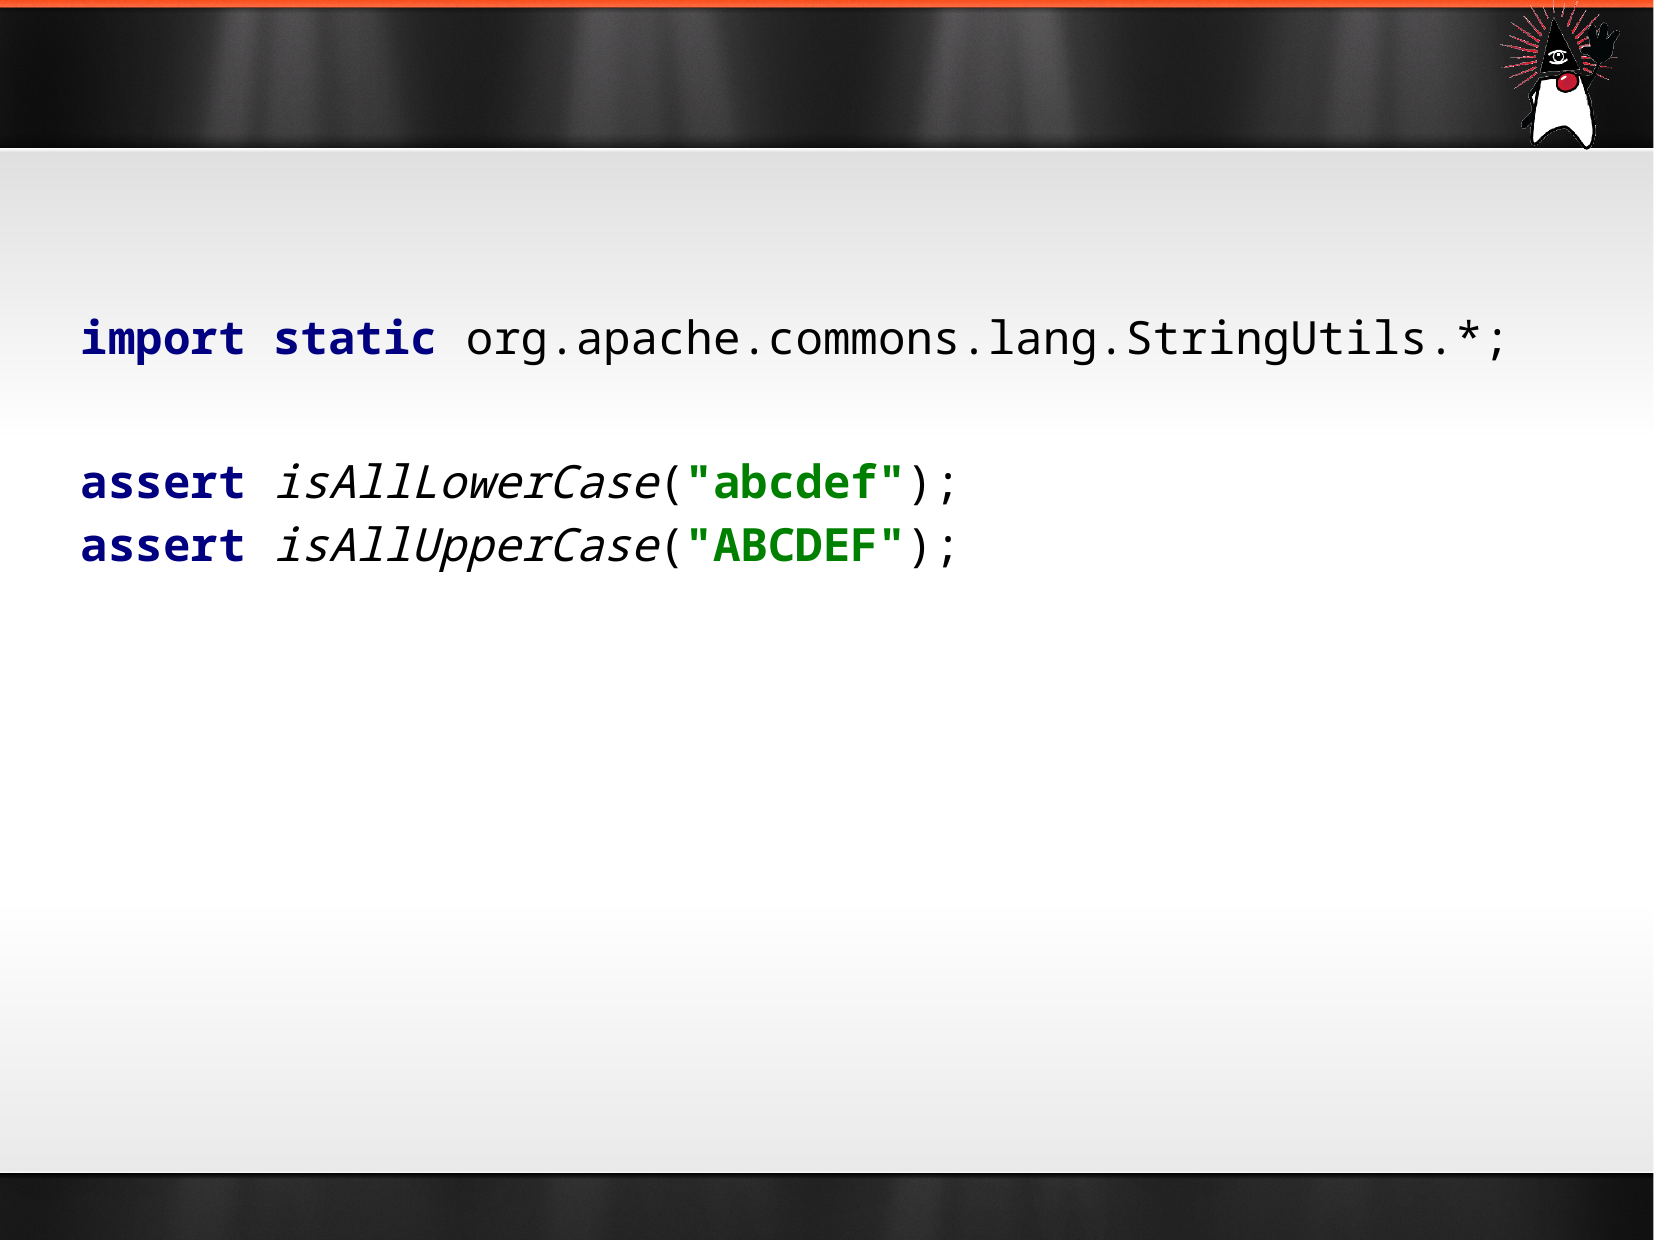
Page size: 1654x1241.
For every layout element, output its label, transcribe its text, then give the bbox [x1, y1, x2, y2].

picture [0, 0, 1654, 1240]
subtitle import static org.apache.commons.lang.StringUtils.*; assert isAllLowerCase("abcdef"); assert isAllUpperCase("ABCDEF"); [80, 305, 1570, 1125]
